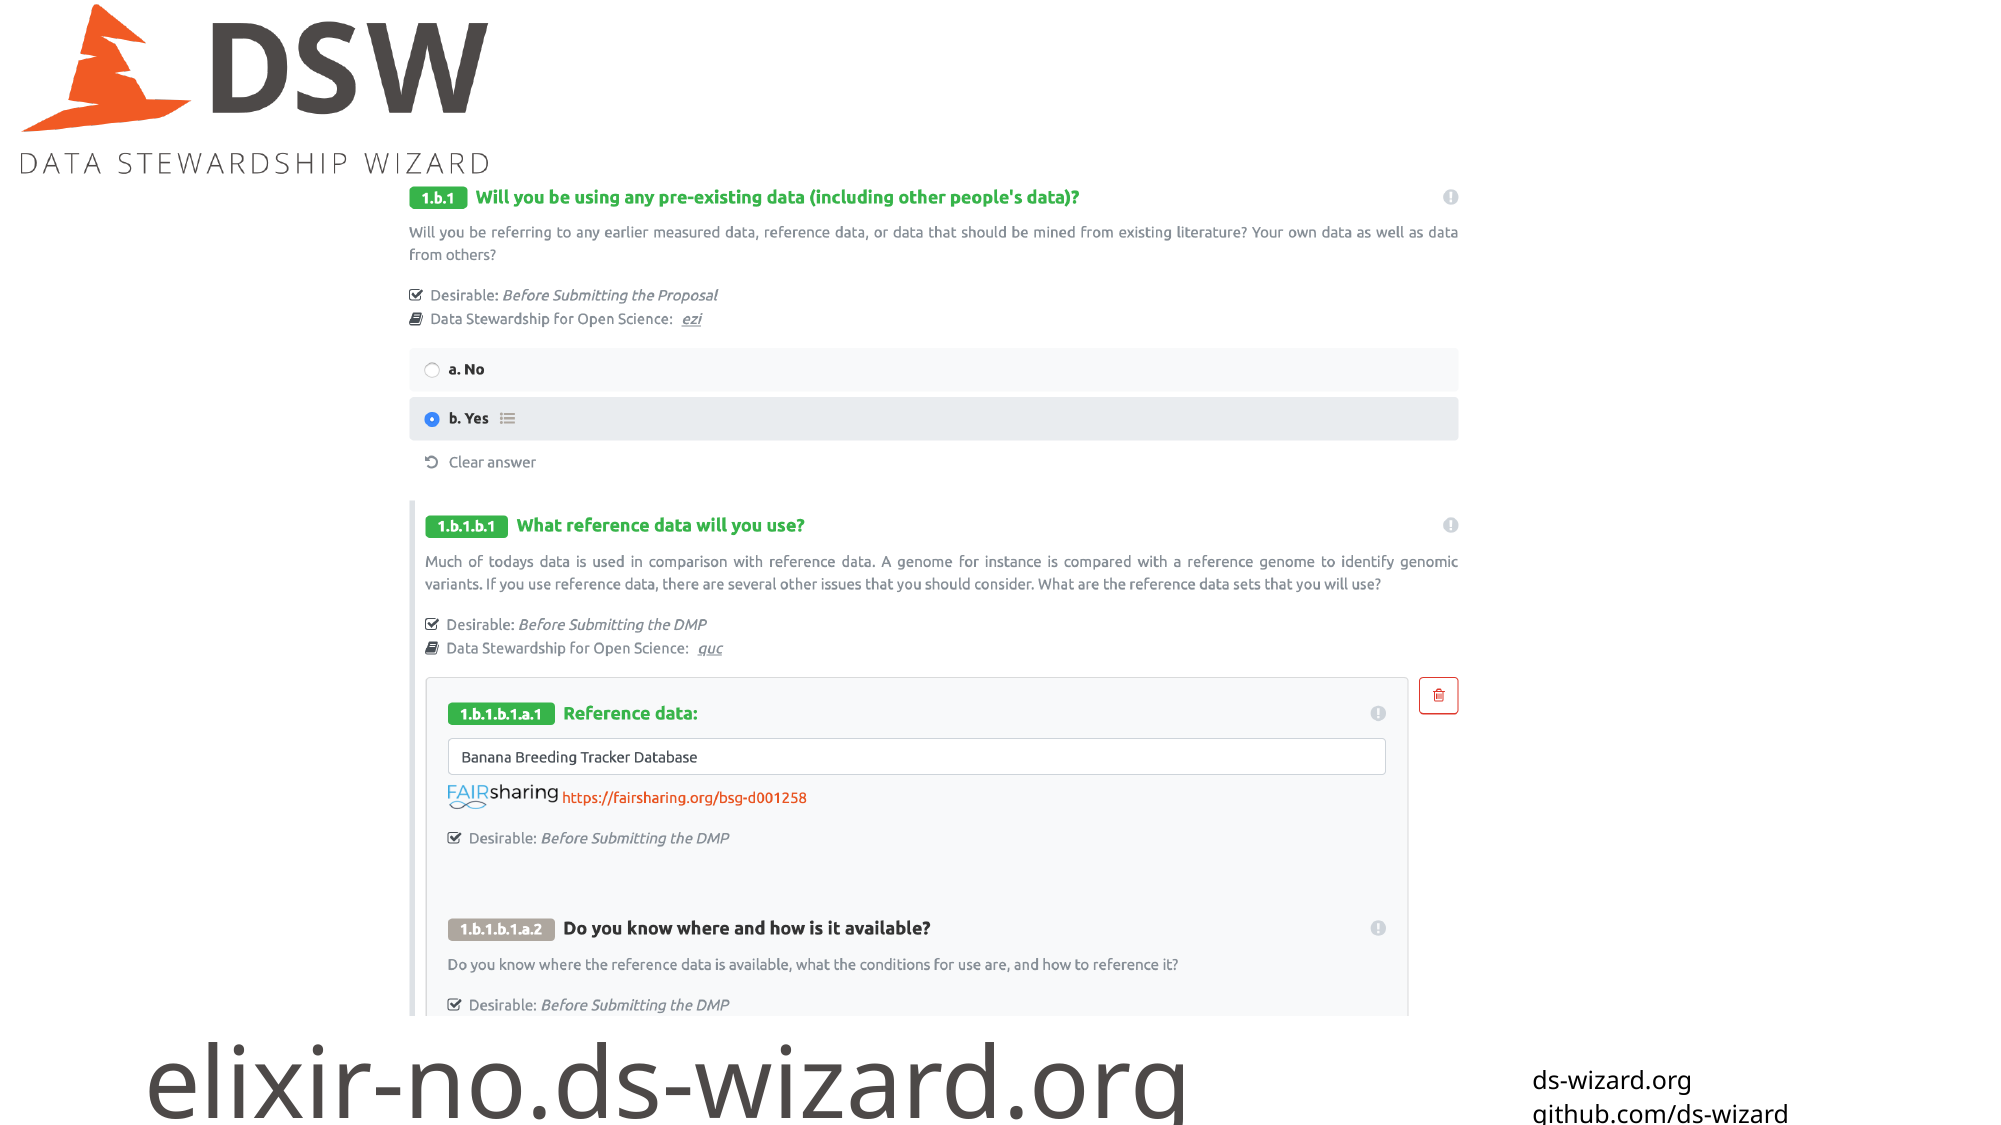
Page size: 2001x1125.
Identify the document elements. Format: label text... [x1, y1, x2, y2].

text_box ds-wizard.org github.com/ds-wizard [1517, 1021, 1784, 1125]
text_box elixir-no.ds-wizard.org [129, 1003, 1382, 1119]
picture [0, 0, 1468, 1016]
